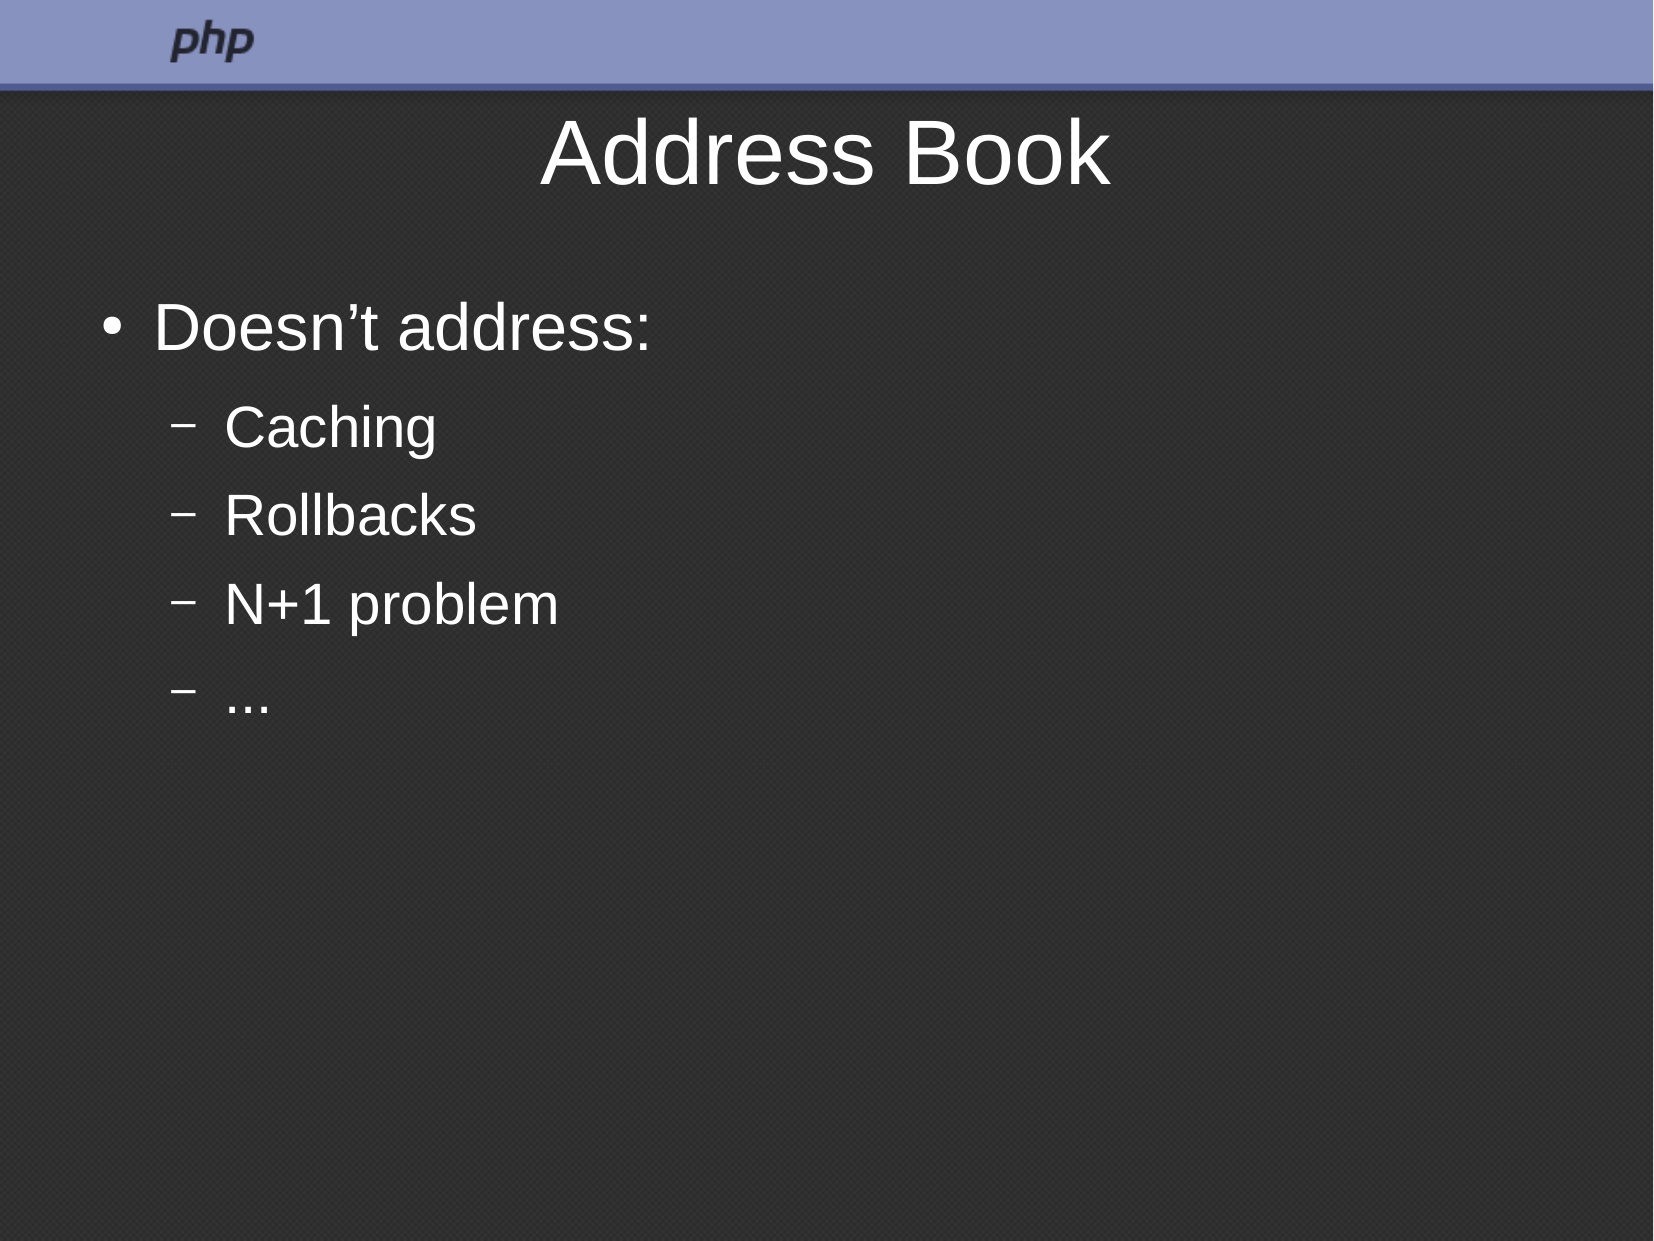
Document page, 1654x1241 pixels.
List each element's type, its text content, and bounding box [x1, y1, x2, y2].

title Address Book [82, 49, 1571, 257]
list Doesn’t address: Caching Rollbacks N+1 problem ... [82, 290, 1571, 1010]
picture [0, 0, 1654, 1241]
